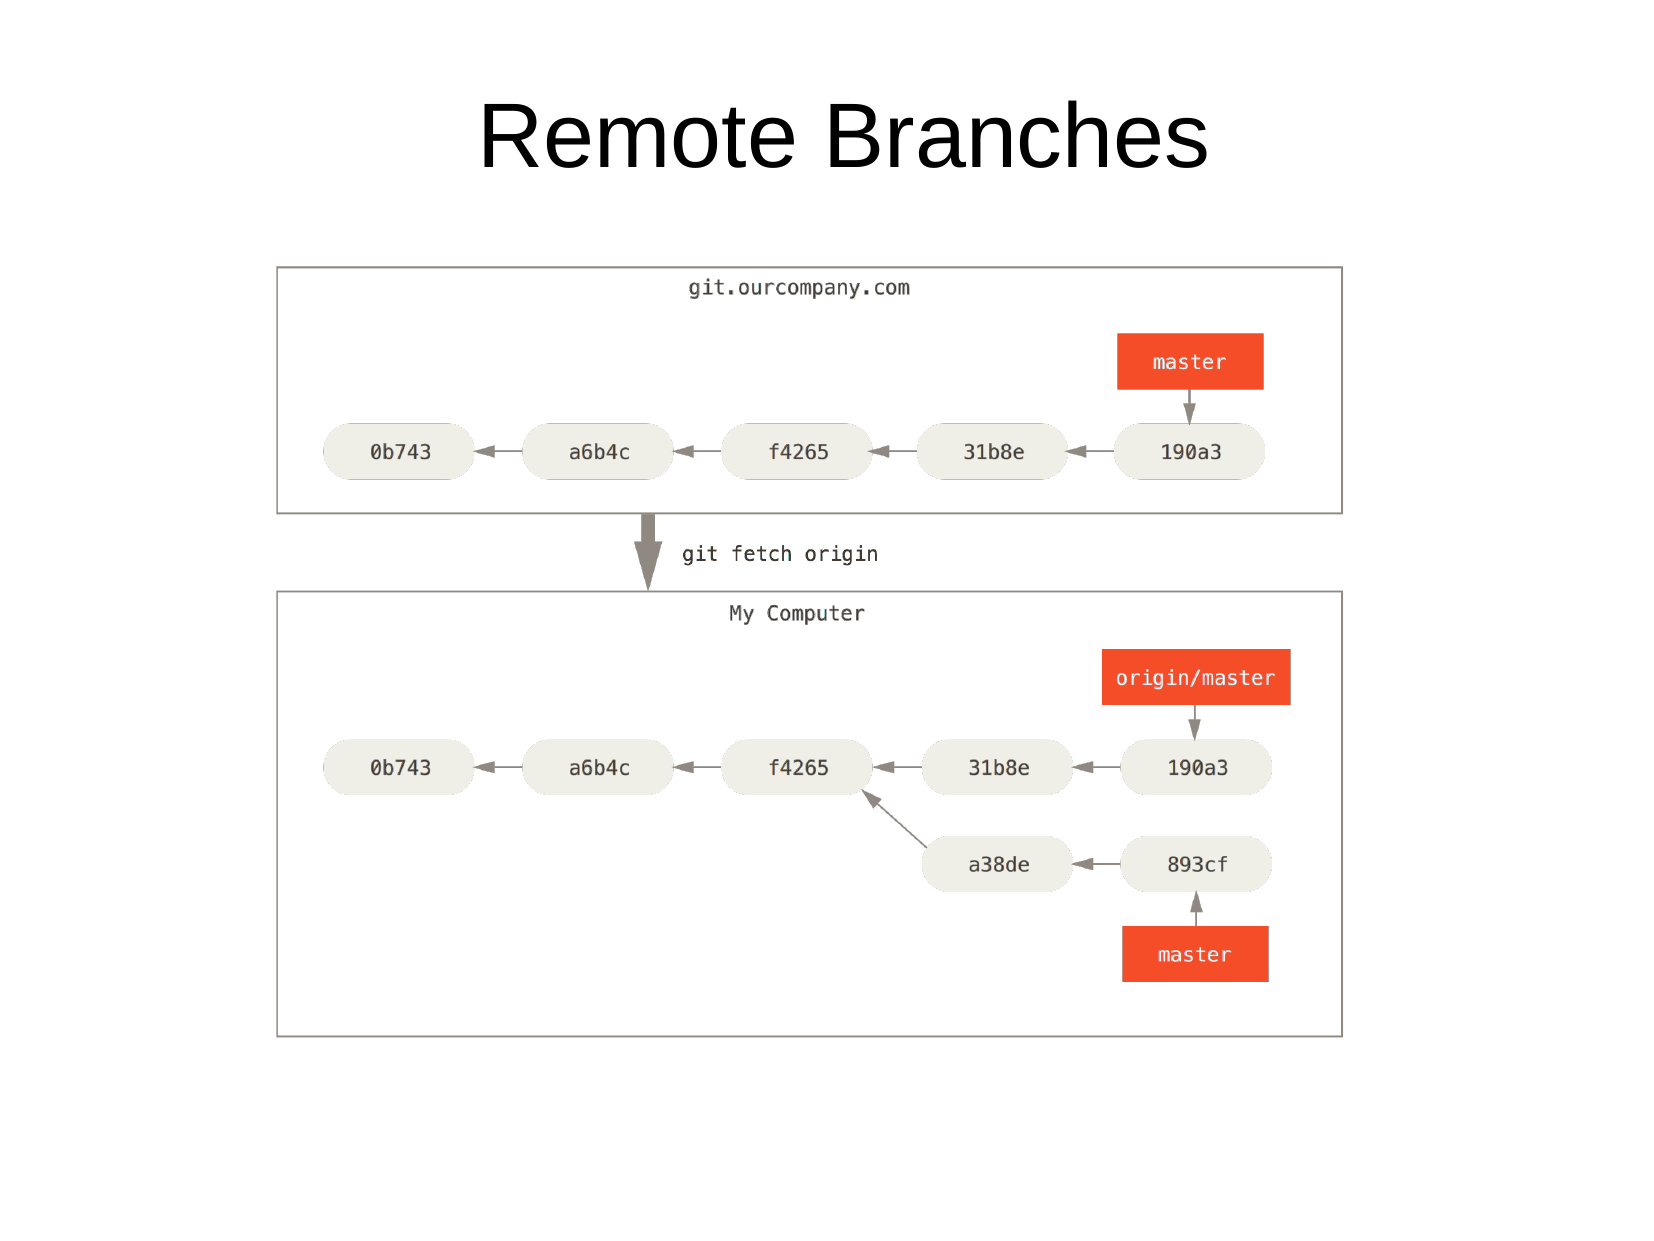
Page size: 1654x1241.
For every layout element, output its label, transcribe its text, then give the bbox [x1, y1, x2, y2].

picture [245, 238, 1372, 1066]
title Remote Branches [0, 27, 1654, 235]
